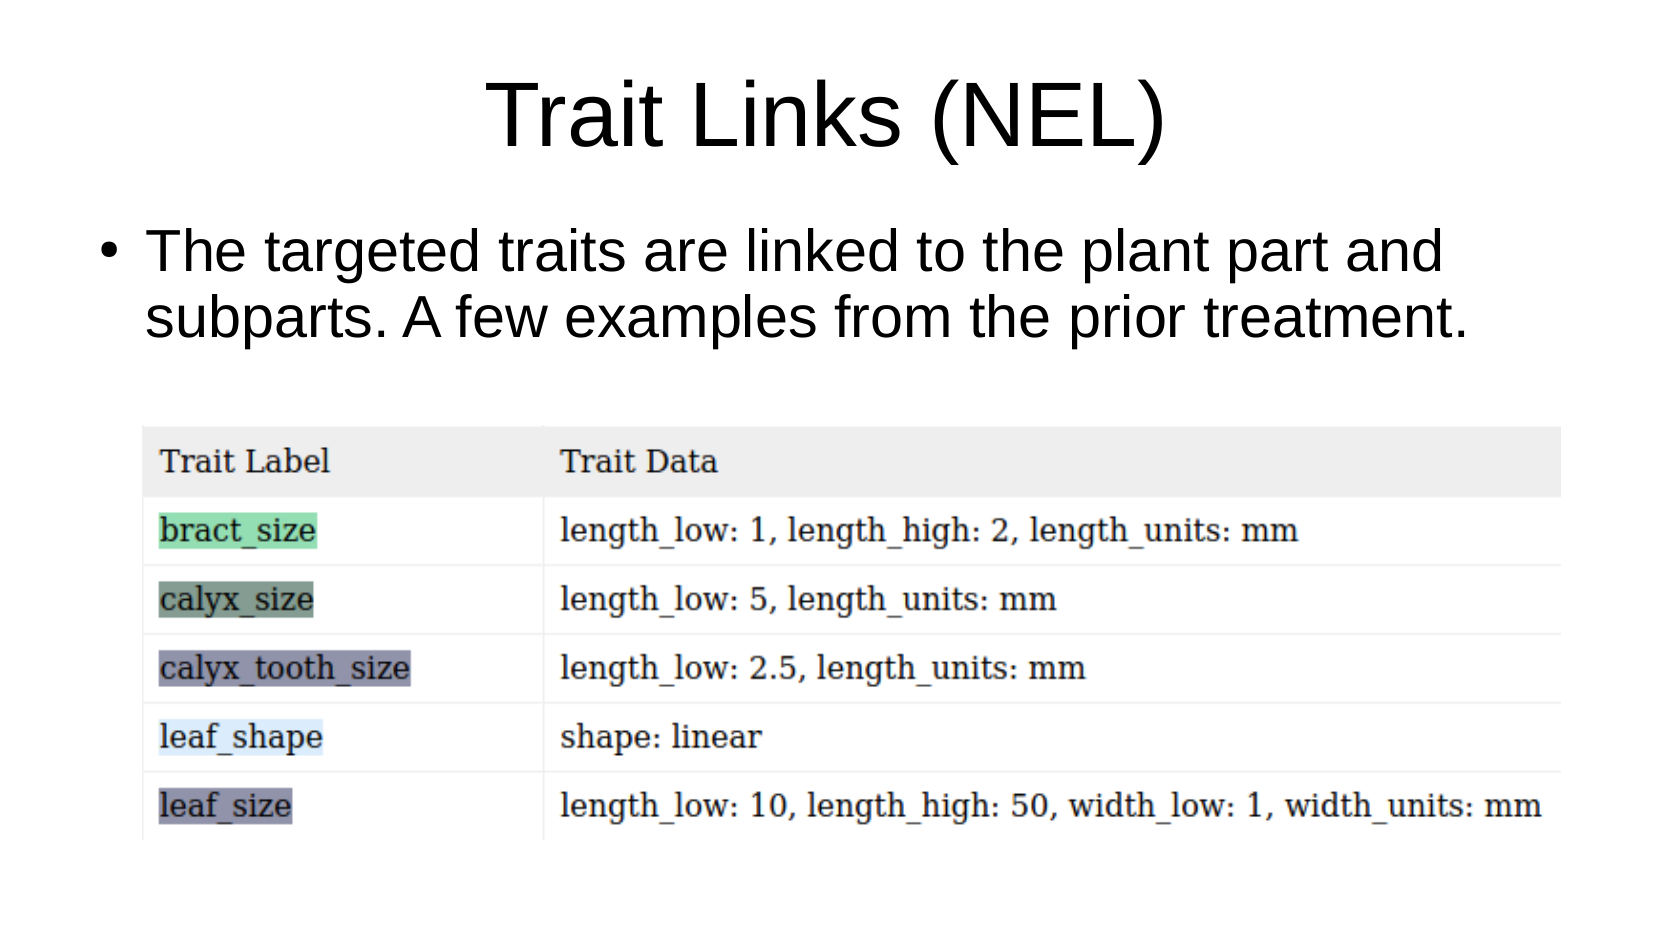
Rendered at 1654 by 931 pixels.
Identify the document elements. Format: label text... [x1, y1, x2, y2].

list The targeted traits are linked to the plant part and subparts. A few examples from the prior treatment. [82, 217, 1571, 397]
picture [142, 425, 1561, 841]
title Trait Links (NEL) [82, 37, 1571, 193]
